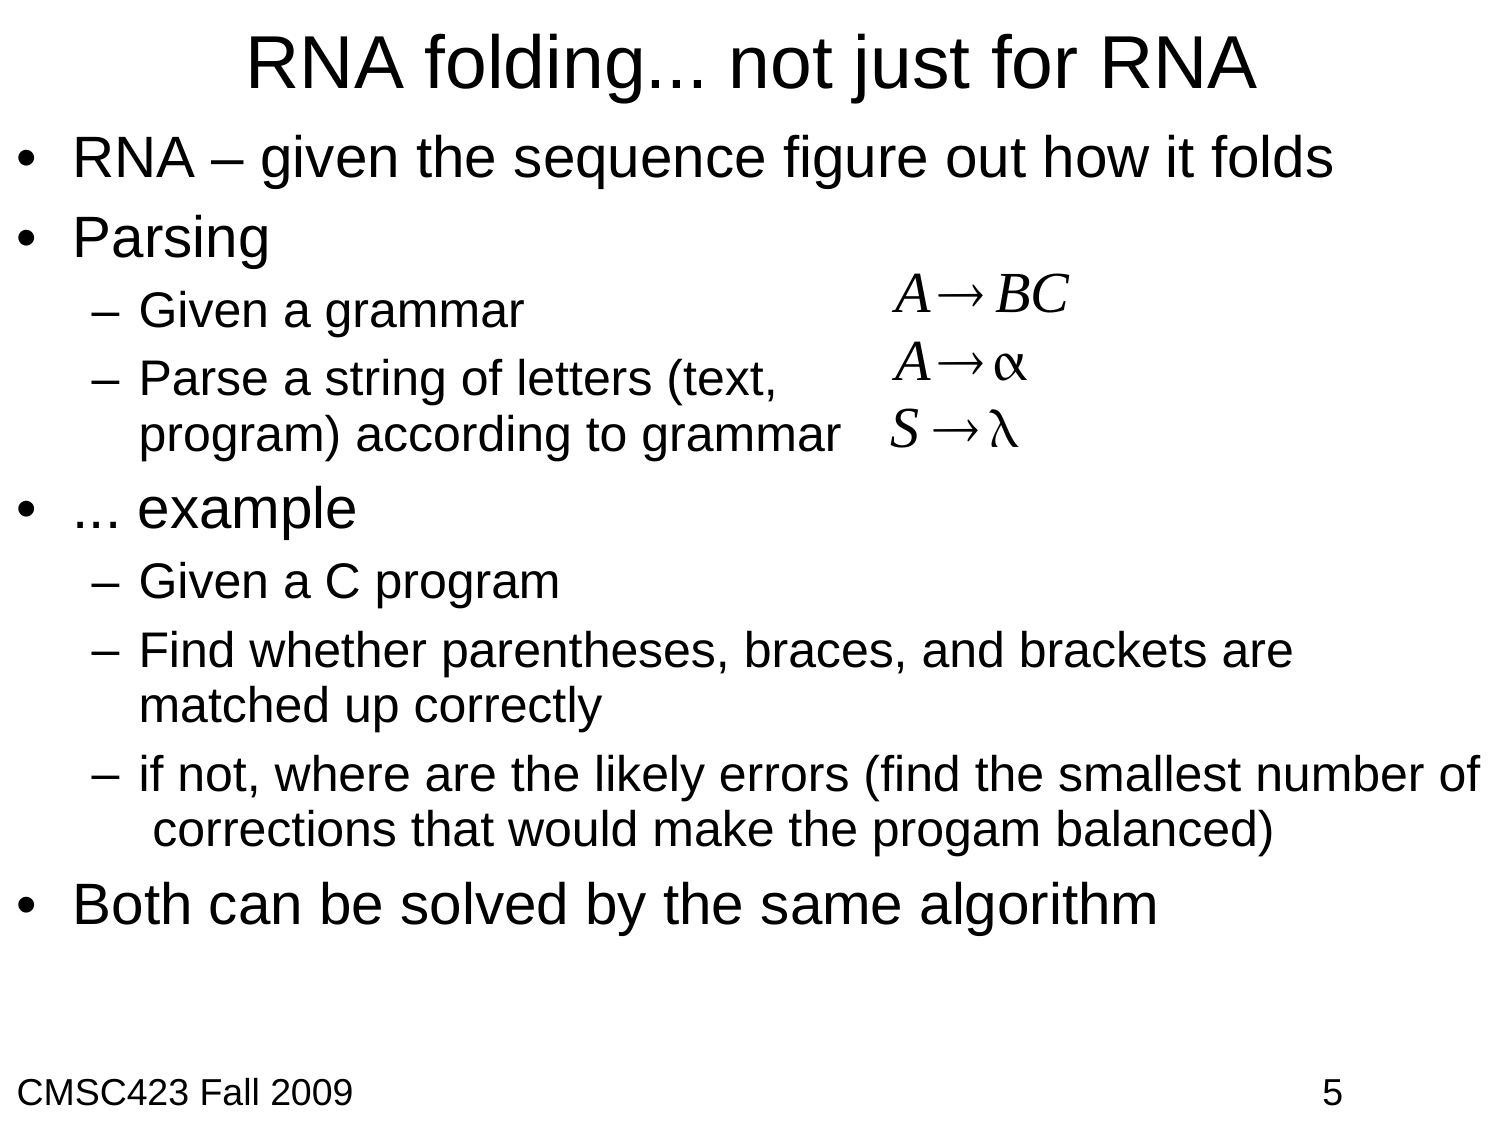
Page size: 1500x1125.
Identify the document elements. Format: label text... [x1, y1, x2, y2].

chart [882, 261, 1076, 461]
title RNA folding... not just for RNA [19, 9, 1485, 116]
list RNA – given the sequence figure out how it folds Parsing Given a grammar Parse a string of letters (text, program) according to grammar ... example Given a C program Find whether parentheses, braces, and brackets are matched up correctly if not, where are the likely errors (find the smallest number of corrections that would make the progam balanced) Both can be solved by the same algorithm [16, 124, 1485, 1072]
